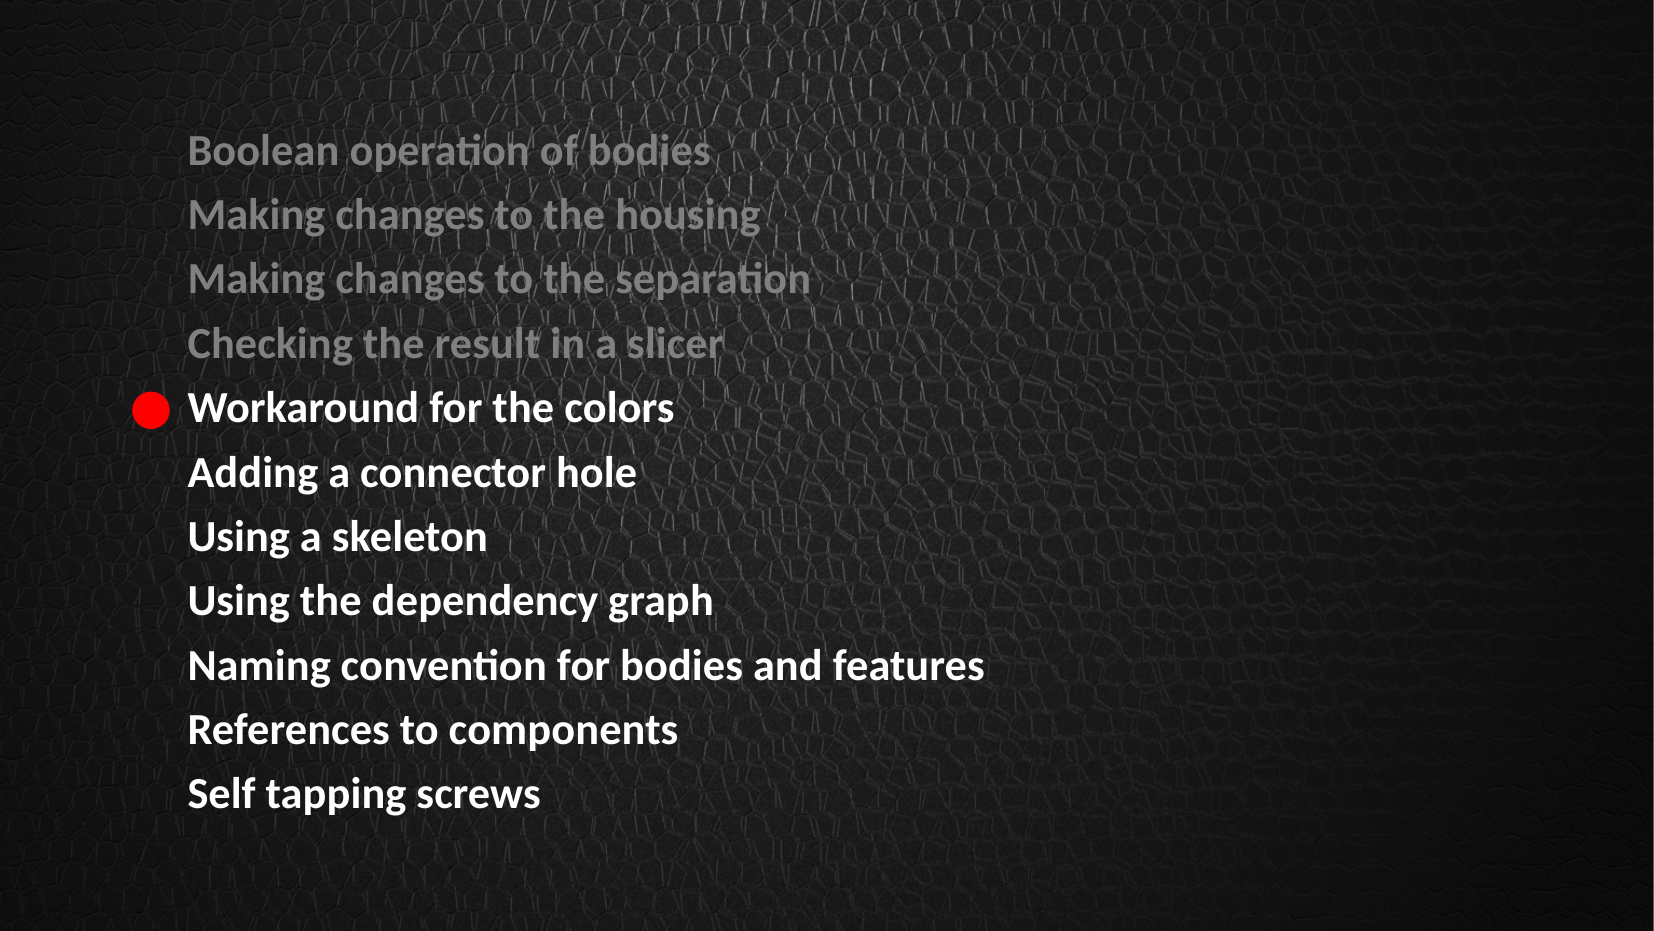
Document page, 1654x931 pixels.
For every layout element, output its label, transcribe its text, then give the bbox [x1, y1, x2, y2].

text_box [132, 391, 170, 430]
list Boolean operation of bodies Making changes to the housing Making changes to the separation Checking the result in a slicer Workaround for the colors Adding a connector hole Using a skeleton Using the dependency graph Naming convention for bodies and features References to components Self tapping screws [187, 131, 1576, 826]
picture [0, 0, 1654, 931]
